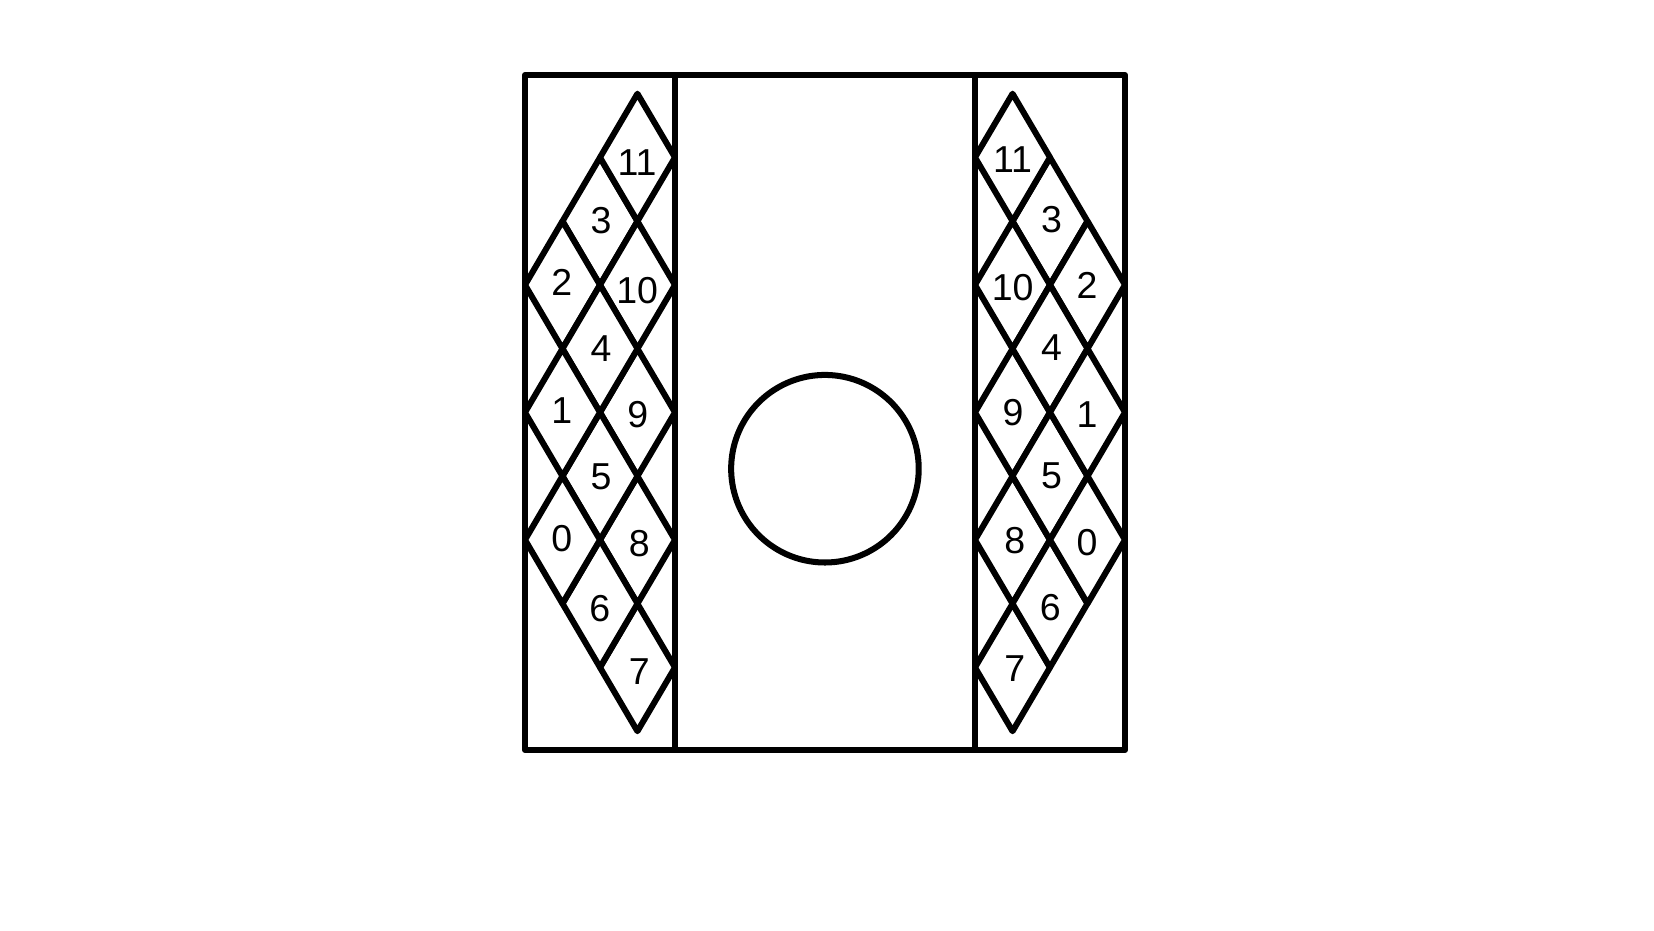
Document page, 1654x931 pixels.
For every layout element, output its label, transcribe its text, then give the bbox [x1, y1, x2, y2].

text_box 1 [1058, 385, 1116, 443]
text_box 1 [533, 382, 590, 440]
text_box 3 [572, 191, 630, 249]
text_box 4 [572, 320, 630, 378]
text_box 3 [1023, 190, 1080, 248]
text_box 7 [986, 640, 1043, 698]
text_box 5 [1023, 447, 1080, 505]
text_box 0 [1058, 514, 1116, 572]
text_box 2 [1058, 257, 1116, 315]
text_box 2 [533, 253, 590, 311]
text_box 8 [611, 514, 668, 572]
text_box 5 [572, 448, 630, 506]
text_box 6 [1021, 579, 1079, 636]
text_box 11 [970, 131, 1055, 231]
text_box 11 [595, 133, 680, 233]
text_box 9 [984, 383, 1042, 441]
text_box 10 [595, 262, 680, 361]
text_box 4 [1023, 319, 1080, 376]
text_box [525, 75, 1126, 751]
text_box 6 [571, 580, 628, 637]
text_box 0 [533, 510, 590, 568]
text_box 9 [609, 386, 666, 443]
text_box 7 [611, 643, 668, 700]
text_box 10 [970, 259, 1055, 359]
text_box 8 [986, 512, 1043, 570]
